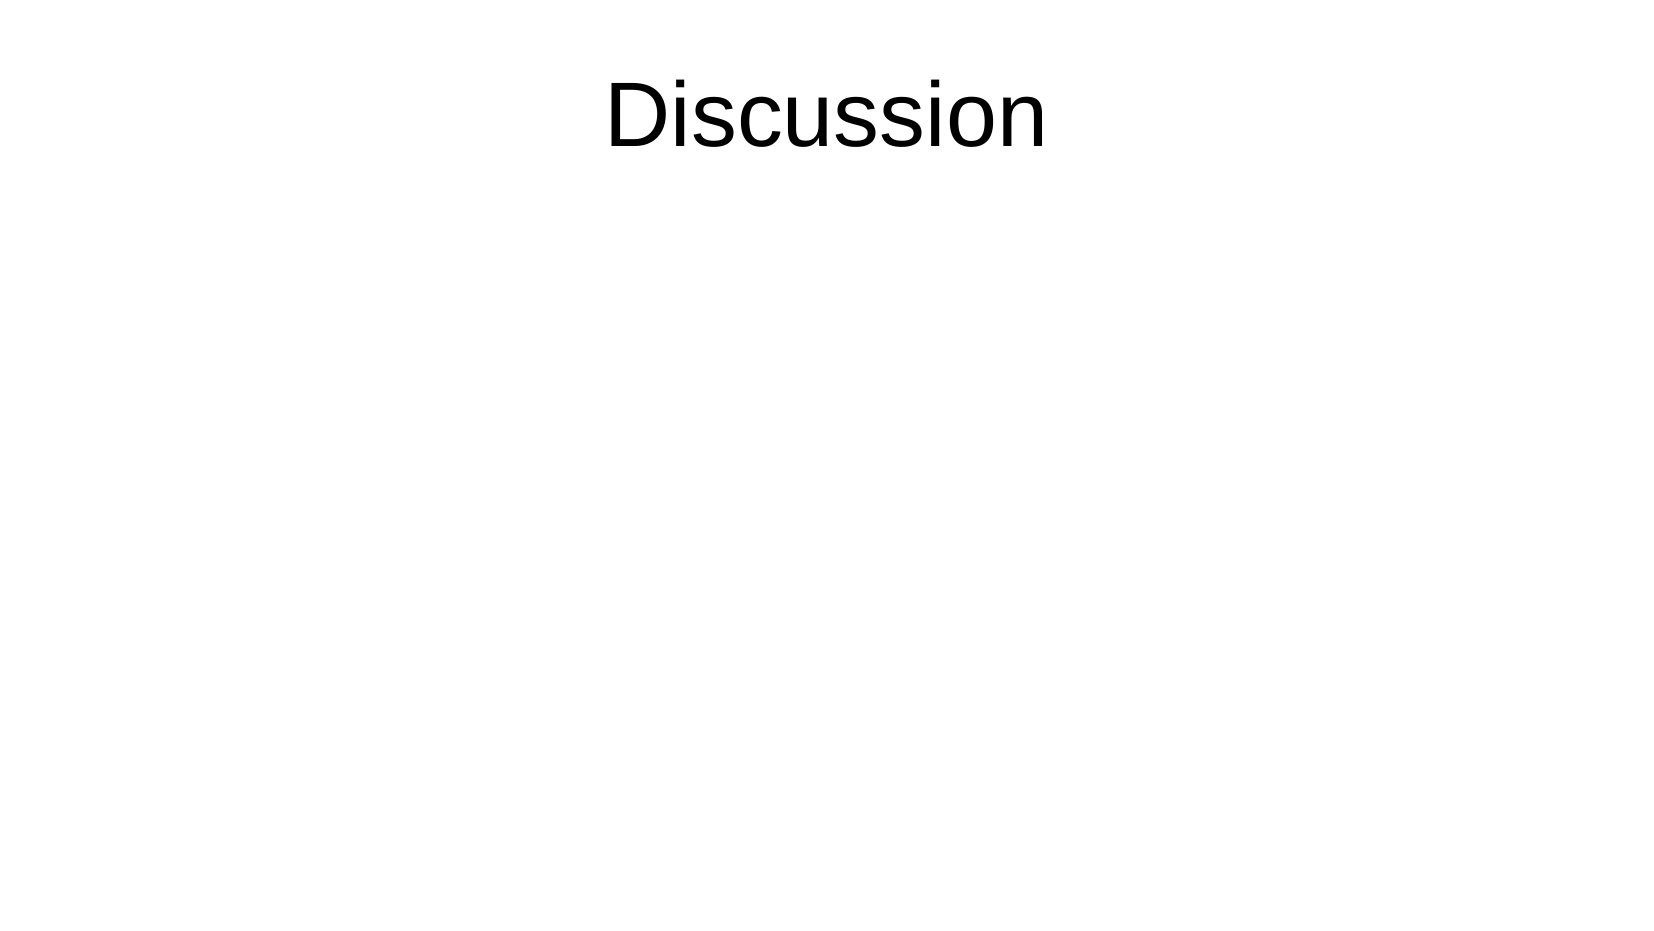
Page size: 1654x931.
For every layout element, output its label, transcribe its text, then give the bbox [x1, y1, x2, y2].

title Discussion [82, 37, 1571, 193]
